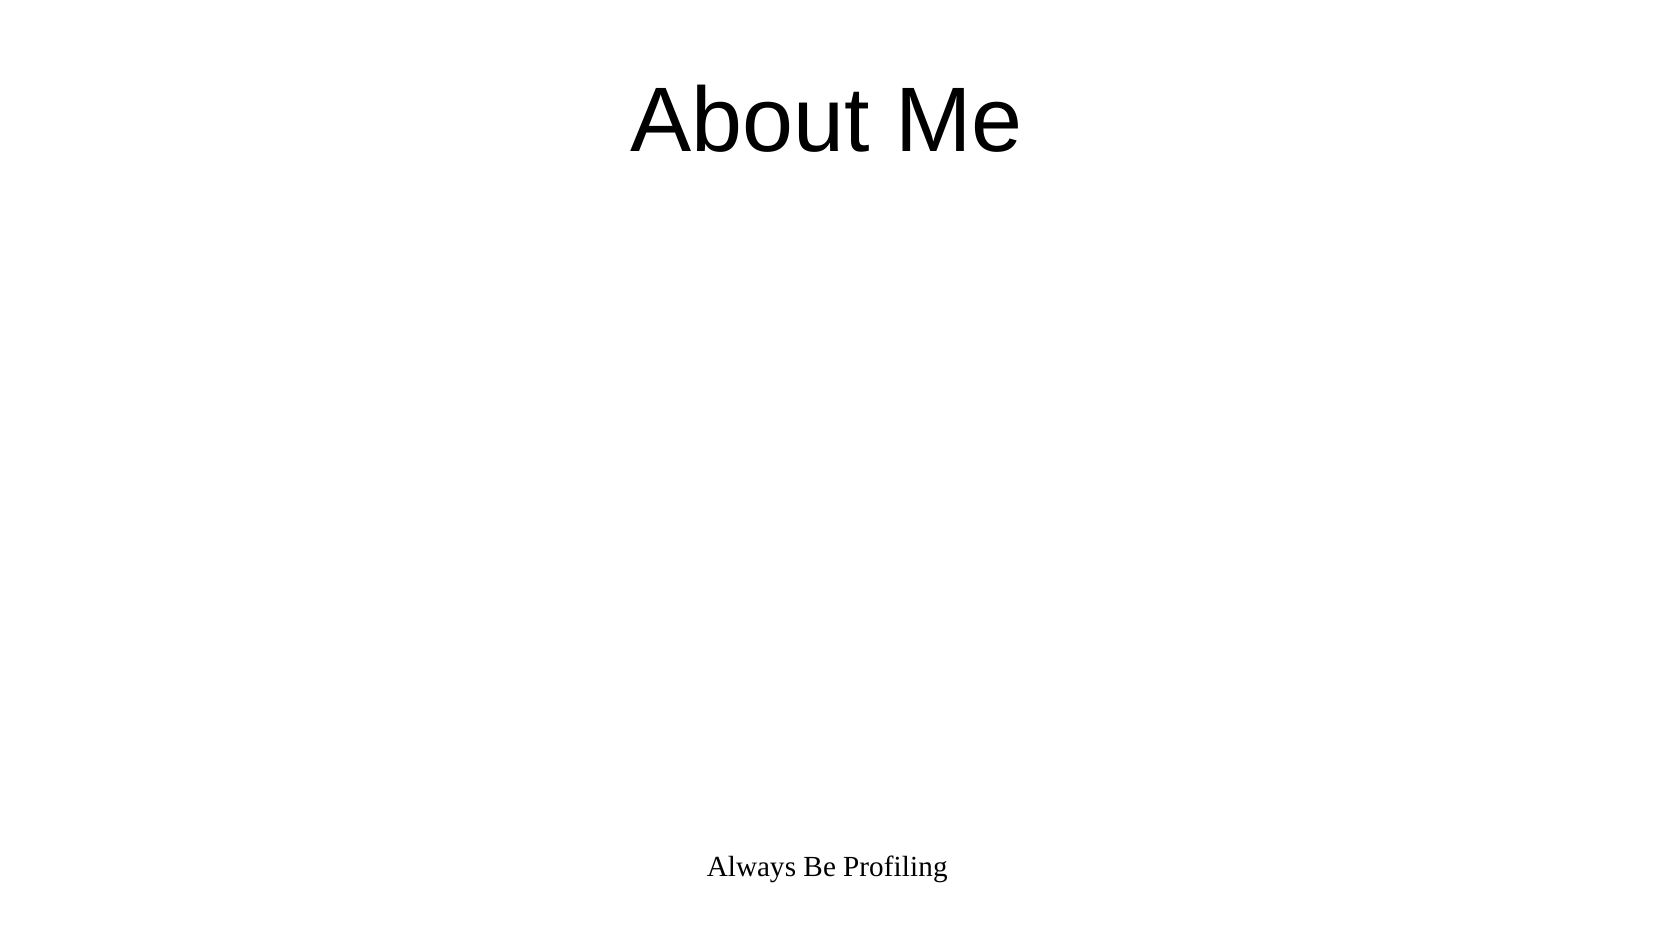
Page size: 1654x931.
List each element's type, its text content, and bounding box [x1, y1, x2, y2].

text_box Always Be Profiling [565, 847, 1090, 912]
title About Me [82, 37, 1571, 193]
